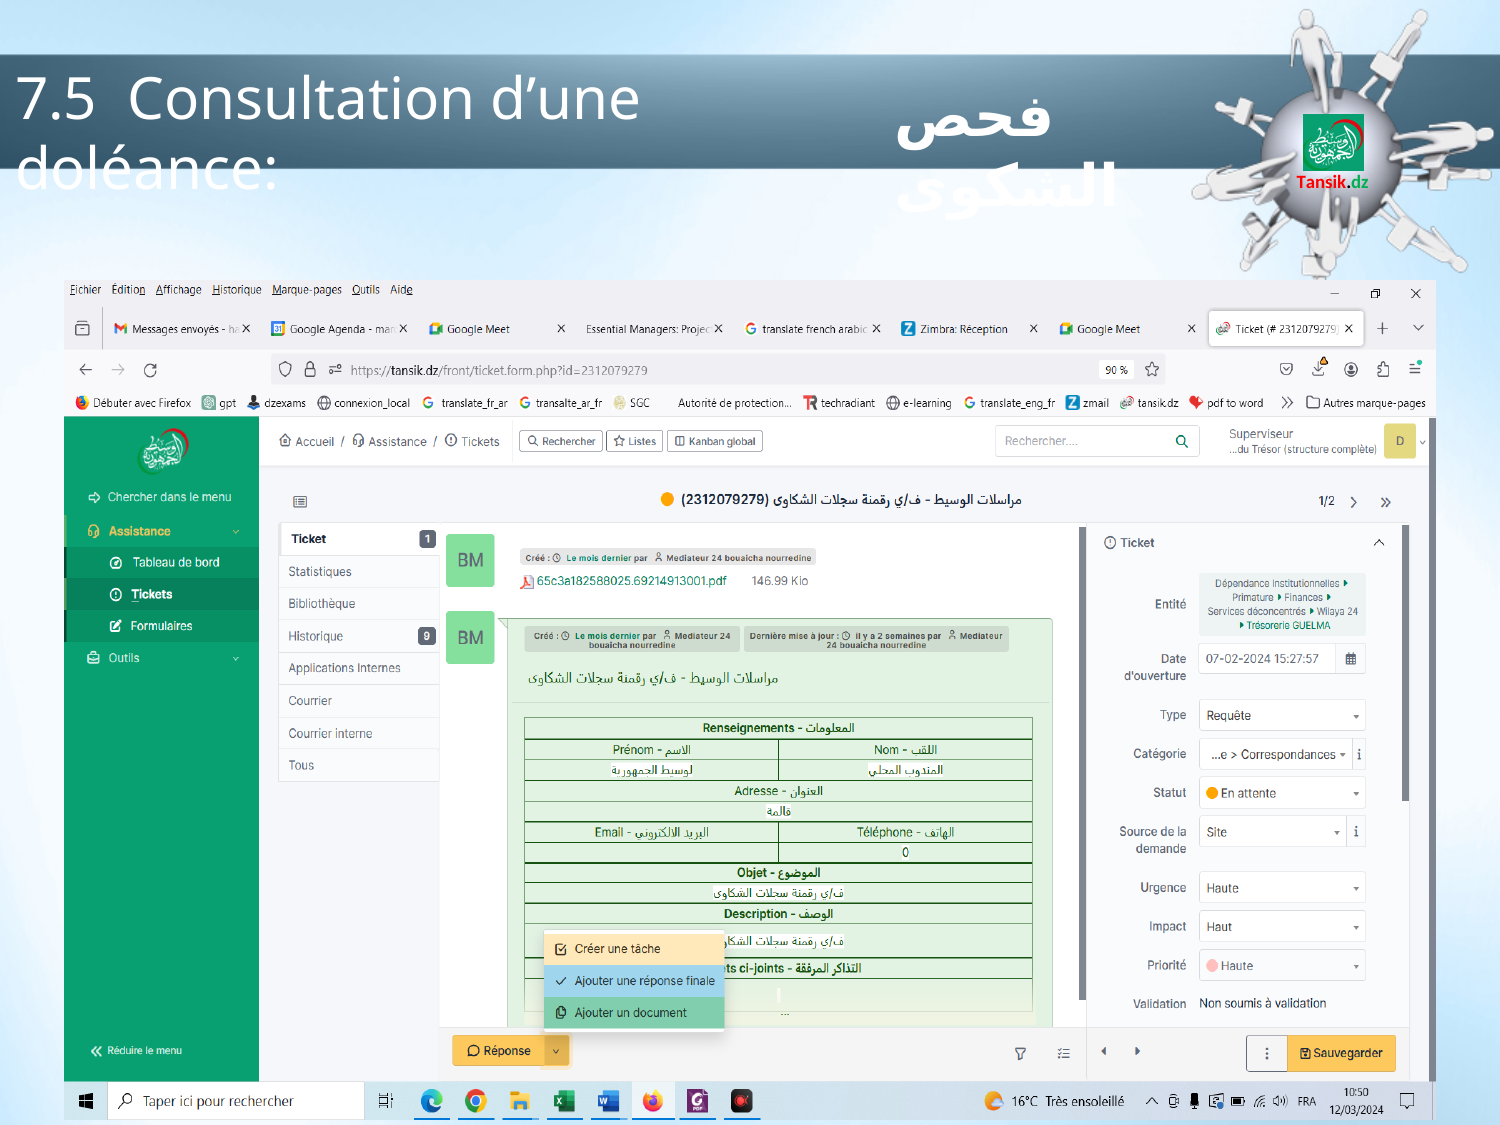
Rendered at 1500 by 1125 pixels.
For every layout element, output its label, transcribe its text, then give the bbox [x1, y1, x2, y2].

picture [1303, 114, 1364, 161]
text_box فحص الشكوى [880, 70, 1211, 154]
text_box Tansik.dz [1281, 161, 1386, 197]
picture [64, 280, 1436, 1120]
title 7.5 Consultation d’une doléance: [0, 53, 928, 171]
